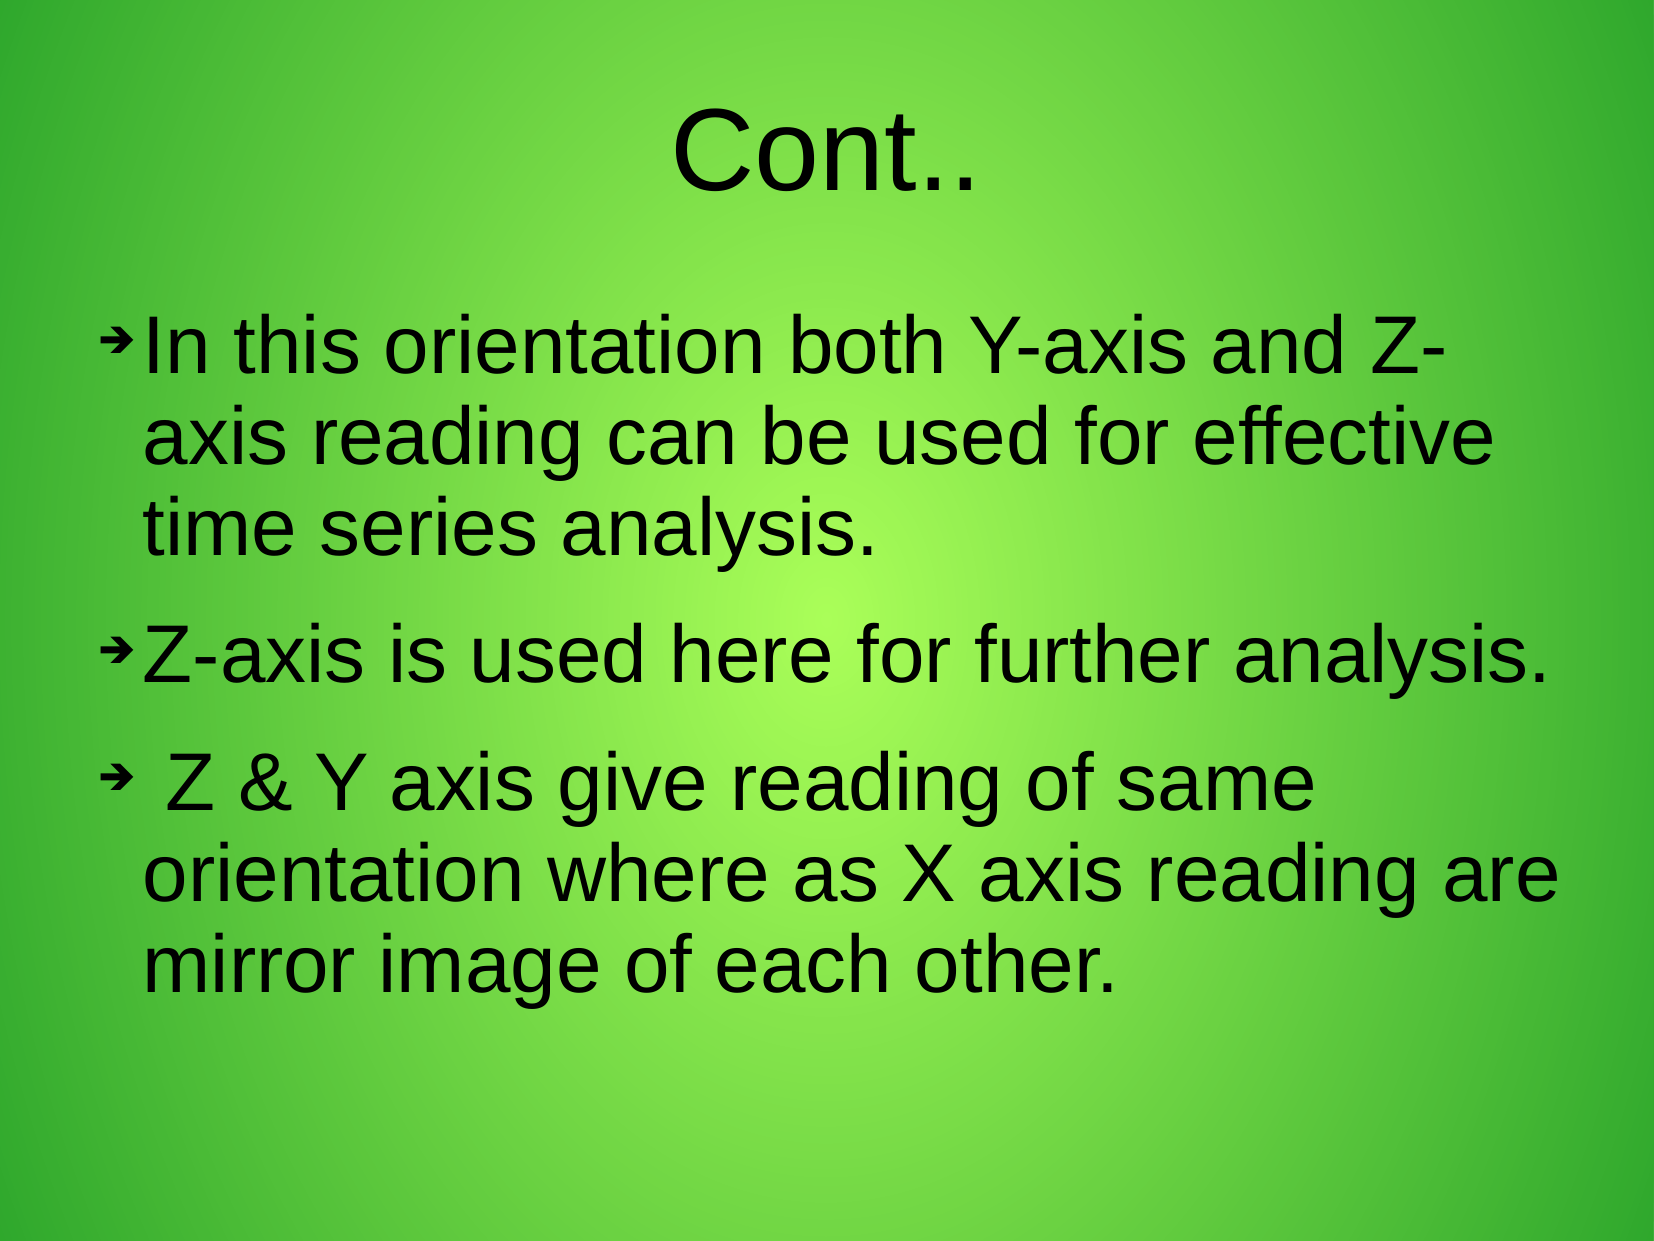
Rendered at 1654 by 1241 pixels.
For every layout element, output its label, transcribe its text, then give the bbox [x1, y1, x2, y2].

title Cont.. [82, 47, 1571, 252]
list In this orientation both Y-axis and Z-axis reading can be used for effective time series analysis. Z-axis is used here for further analysis. Z & Y axis give reading of same orientation where as X axis reading are mirror image of each other. [82, 299, 1571, 1019]
